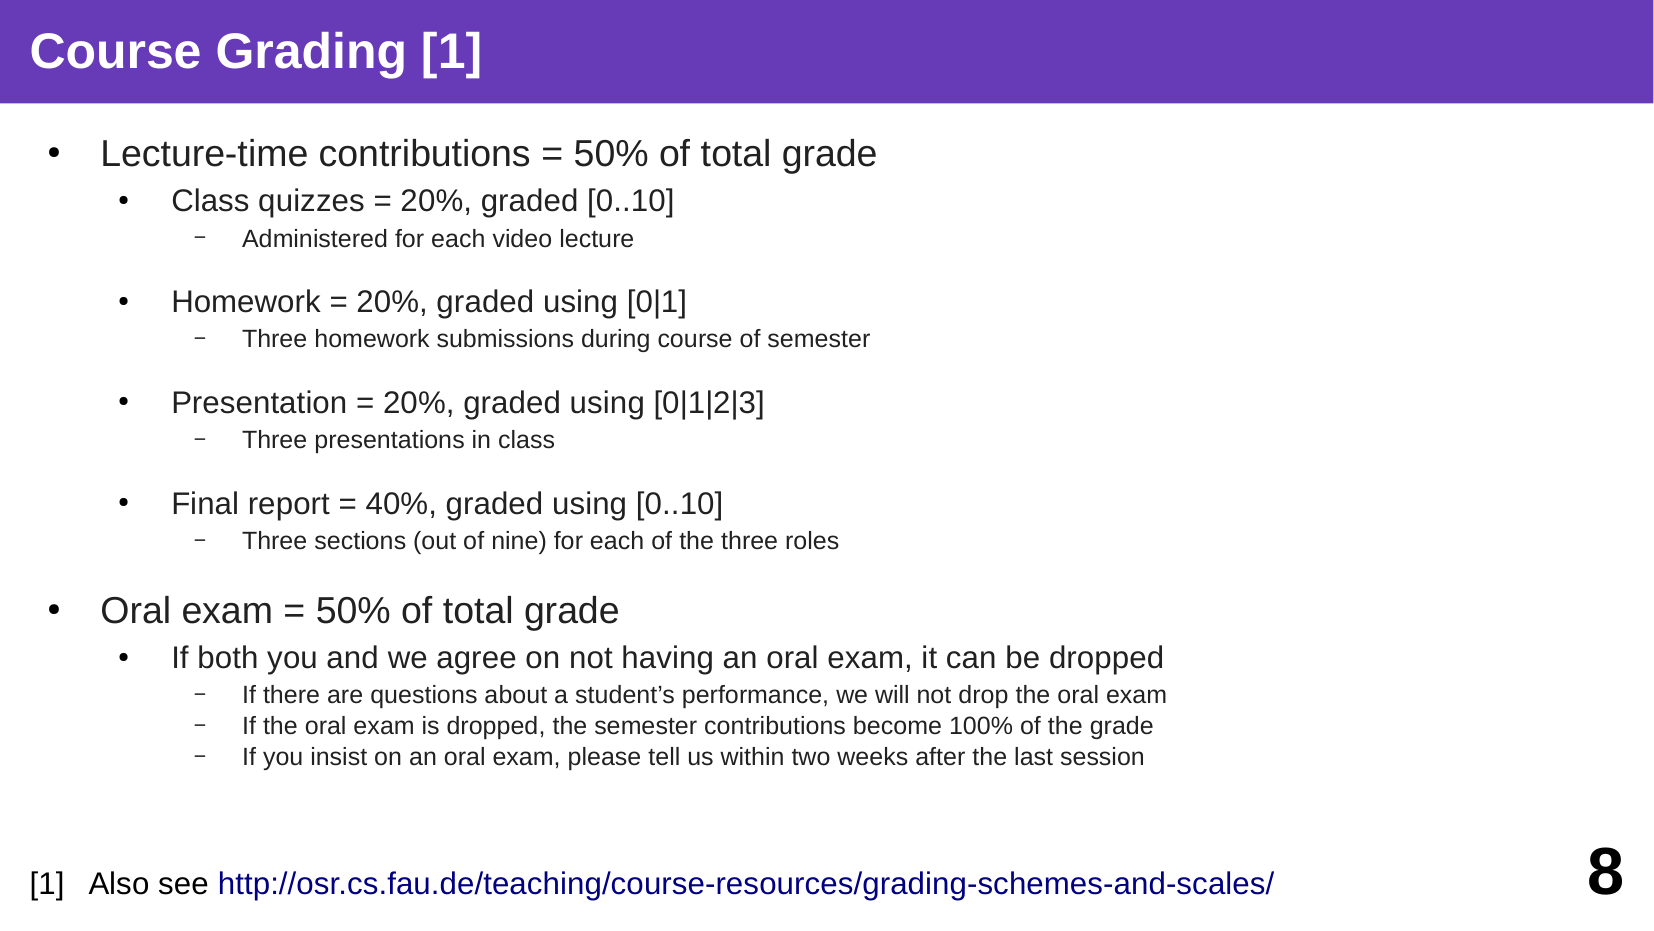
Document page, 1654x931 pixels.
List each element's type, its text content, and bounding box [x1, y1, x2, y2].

text_box [1] Also see http://osr.cs.fau.de/teaching/course-resources/grading-schemes-and-scales/ [0, 812, 1536, 931]
list Lecture-time contributions = 50% of total grade Class quizzes = 20%, graded [0..10] Administered for each video lecture Homework = 20%, graded using [0|1] Three homework submissions during course of semester Presentation = 20%, graded using [0|1|2|3] Three presentations in class Final report = 40%, graded using [0..10] Three sections (out of nine) for each of the three roles Oral exam = 50% of total grade If both you and we agree on not having an oral exam, it can be dropped If there are questions about a student’s performance, we will not drop the oral exam If the oral exam is dropped, the semester contributions become 100% of the grade If you insist on an oral exam, please tell us within two weeks after the last session [29, 132, 1625, 813]
title Course Grading [1] [0, 0, 1654, 104]
